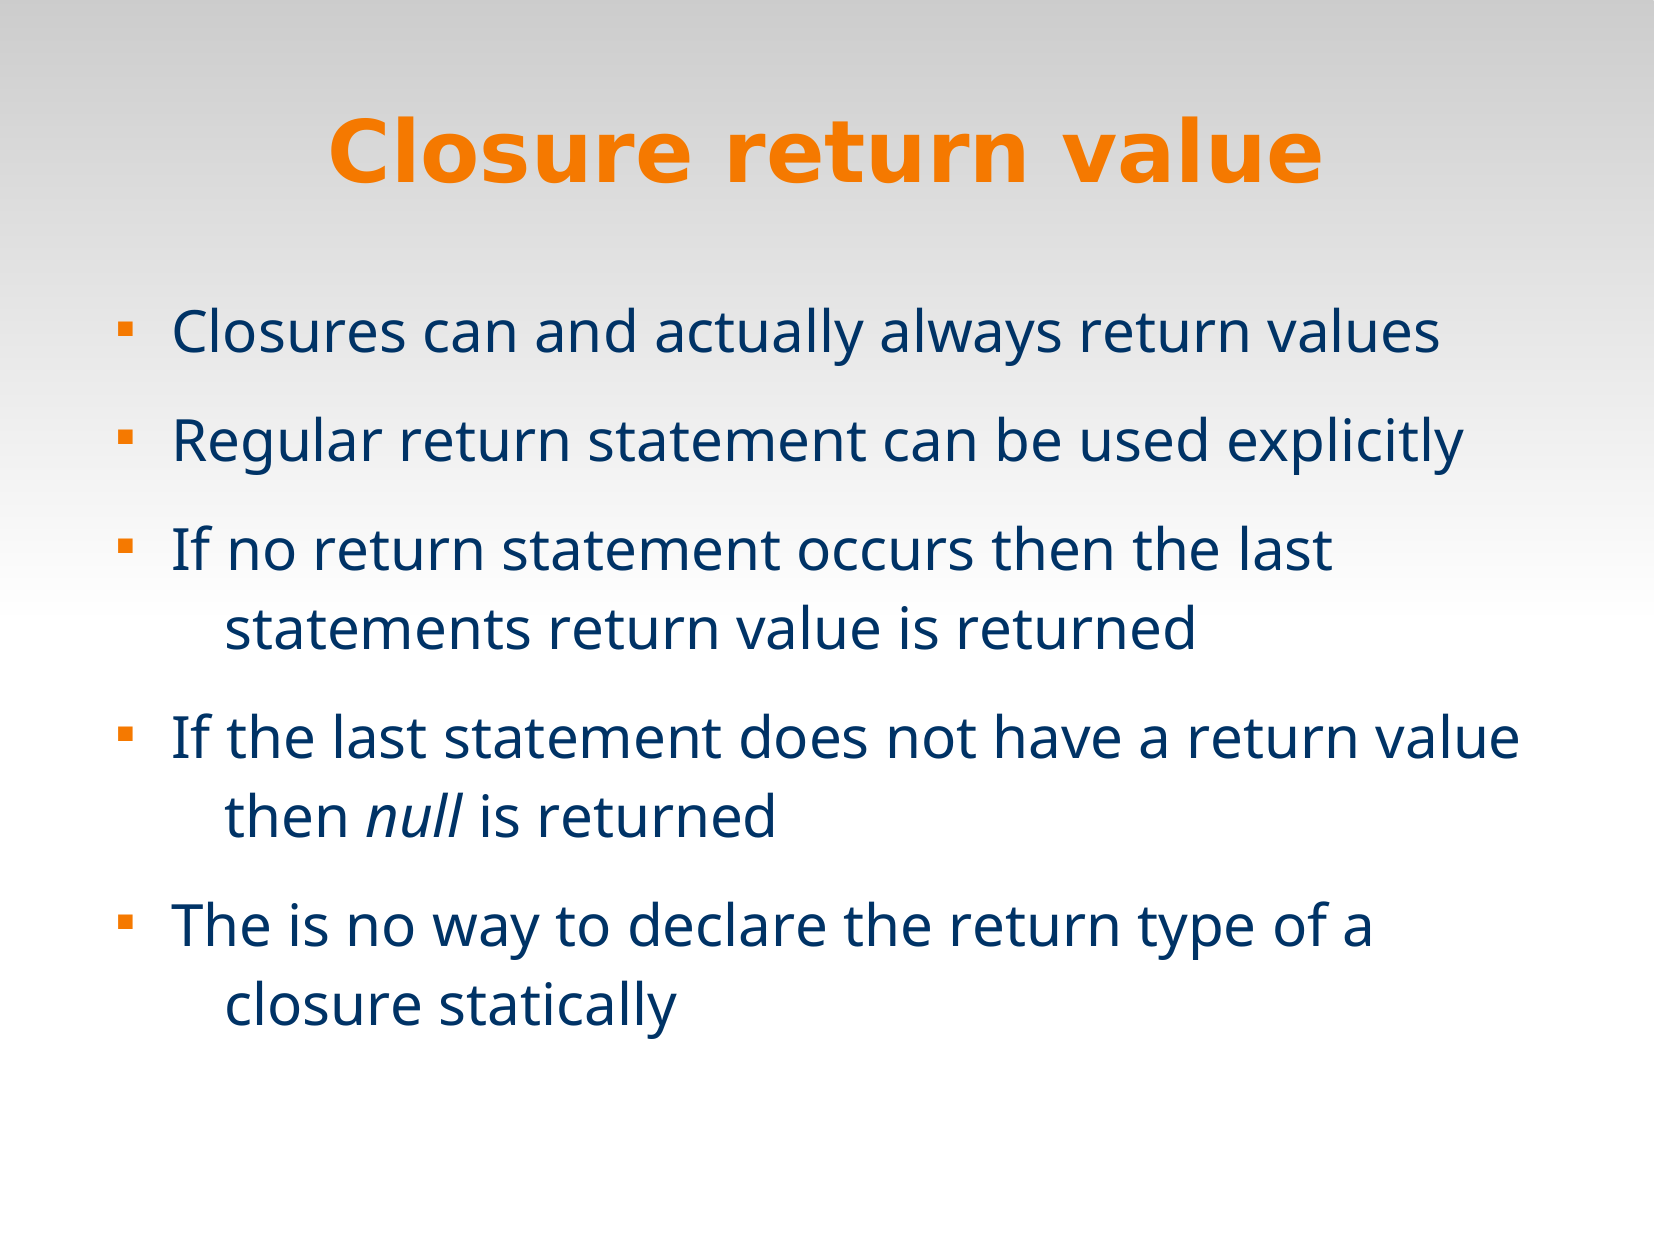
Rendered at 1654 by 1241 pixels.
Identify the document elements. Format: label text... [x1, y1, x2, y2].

list Closures can and actually always return values Regular return statement can be used explicitly If no return statement occurs then the last statements return value is returned If the last statement does not have a return value then null is returned The is no way to declare the return type of a closure statically [82, 290, 1571, 1109]
title Closure return value [82, 49, 1571, 257]
